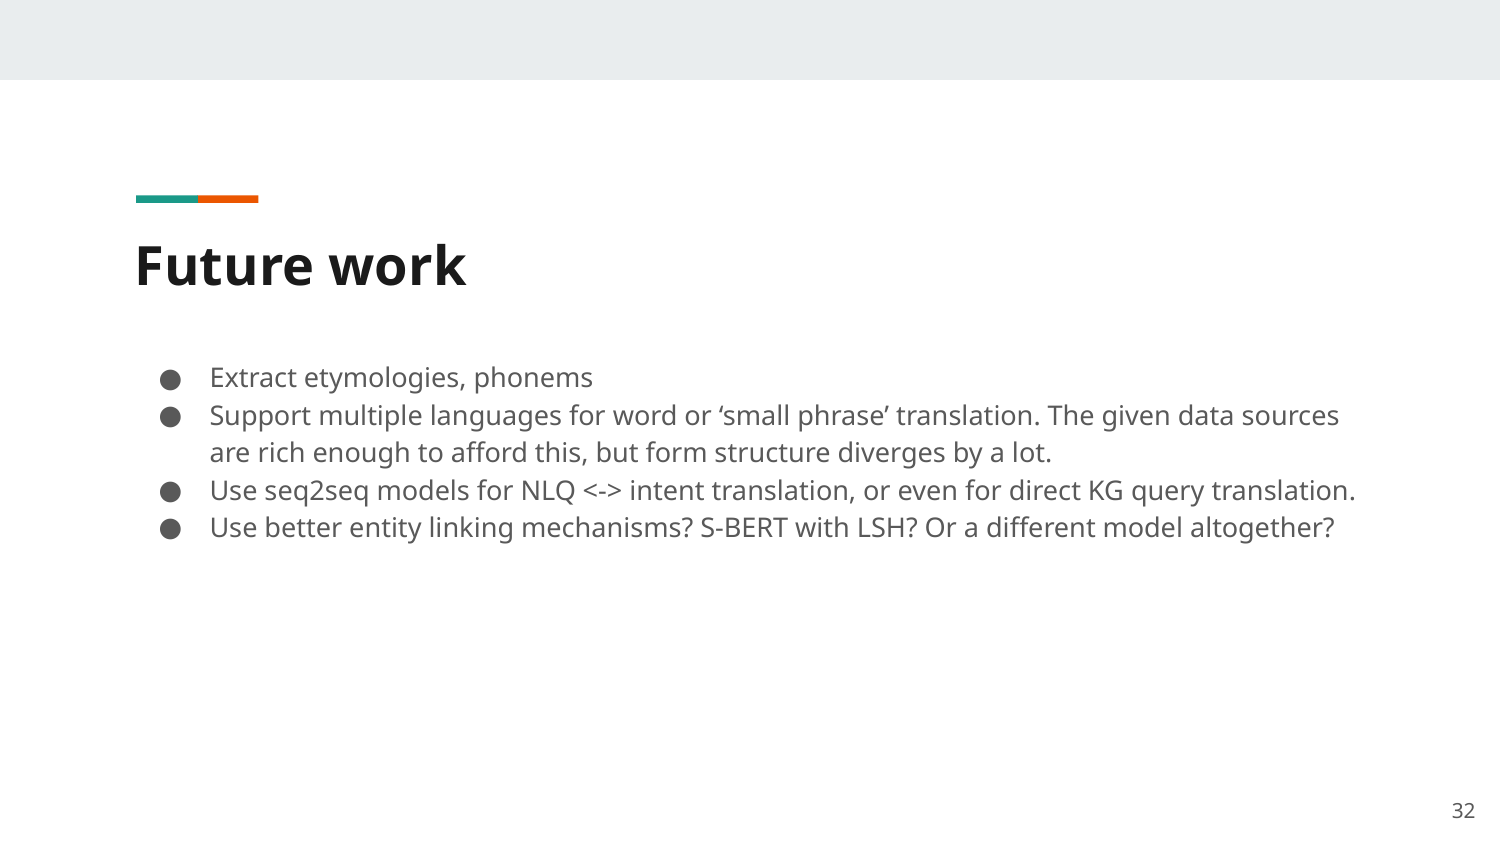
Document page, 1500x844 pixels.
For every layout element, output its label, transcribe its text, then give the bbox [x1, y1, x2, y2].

title Future work [119, 216, 1381, 305]
list Extract etymologies, phonems Support multiple languages for word or ‘small phrase’ translation. The given data sources are rich enough to afford this, but form structure diverges by a lot. Use seq2seq models for NLQ <-> intent translation, or even for direct KG query translation. Use better entity linking mechanisms? S-BERT with LSH? Or a different model altogether? [119, 341, 1381, 712]
slide_number <number> [1400, 779, 1491, 844]
